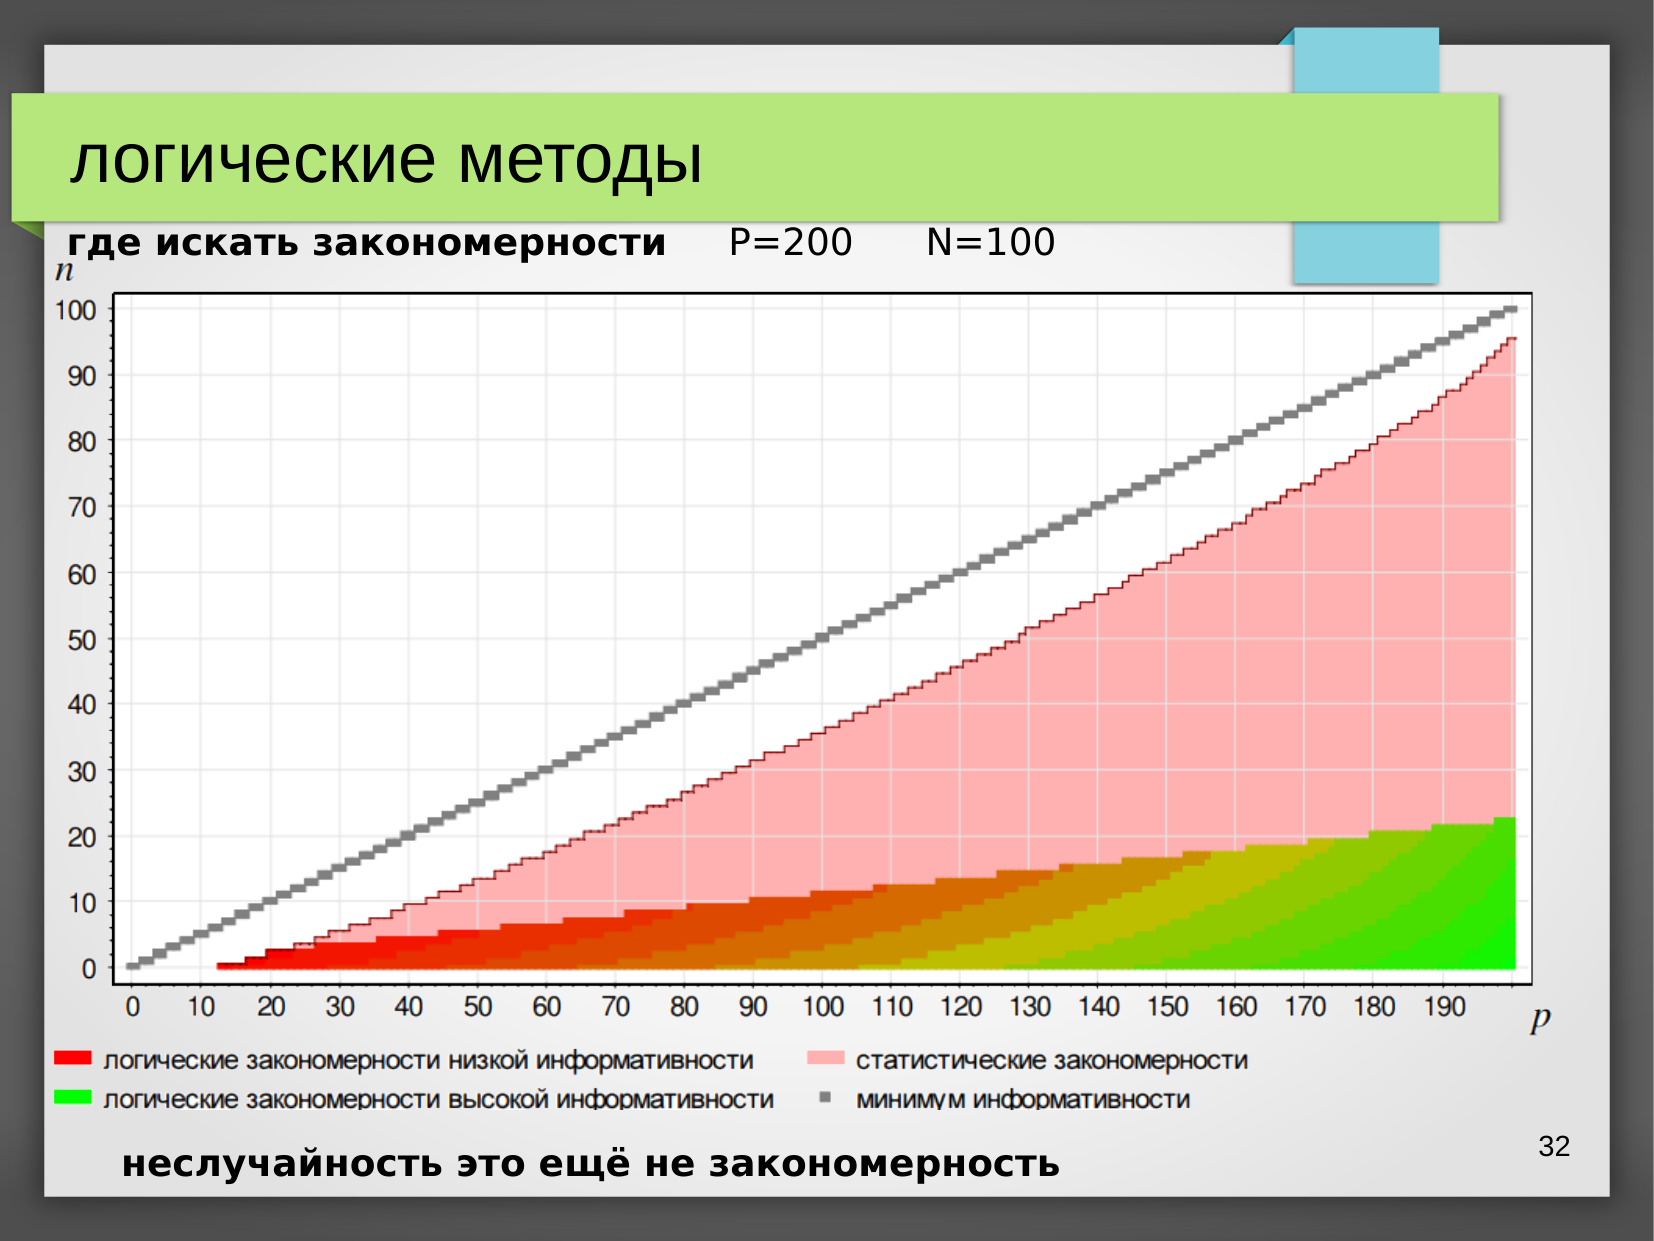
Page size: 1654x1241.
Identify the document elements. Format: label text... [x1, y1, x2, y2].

title логические методы [70, 118, 1205, 199]
text_box неслучайность это ещё не закономерность [106, 1134, 1146, 1237]
text_box где искать закономерности P=200 N=100 [51, 213, 1300, 259]
picture [0, 0, 1654, 1241]
